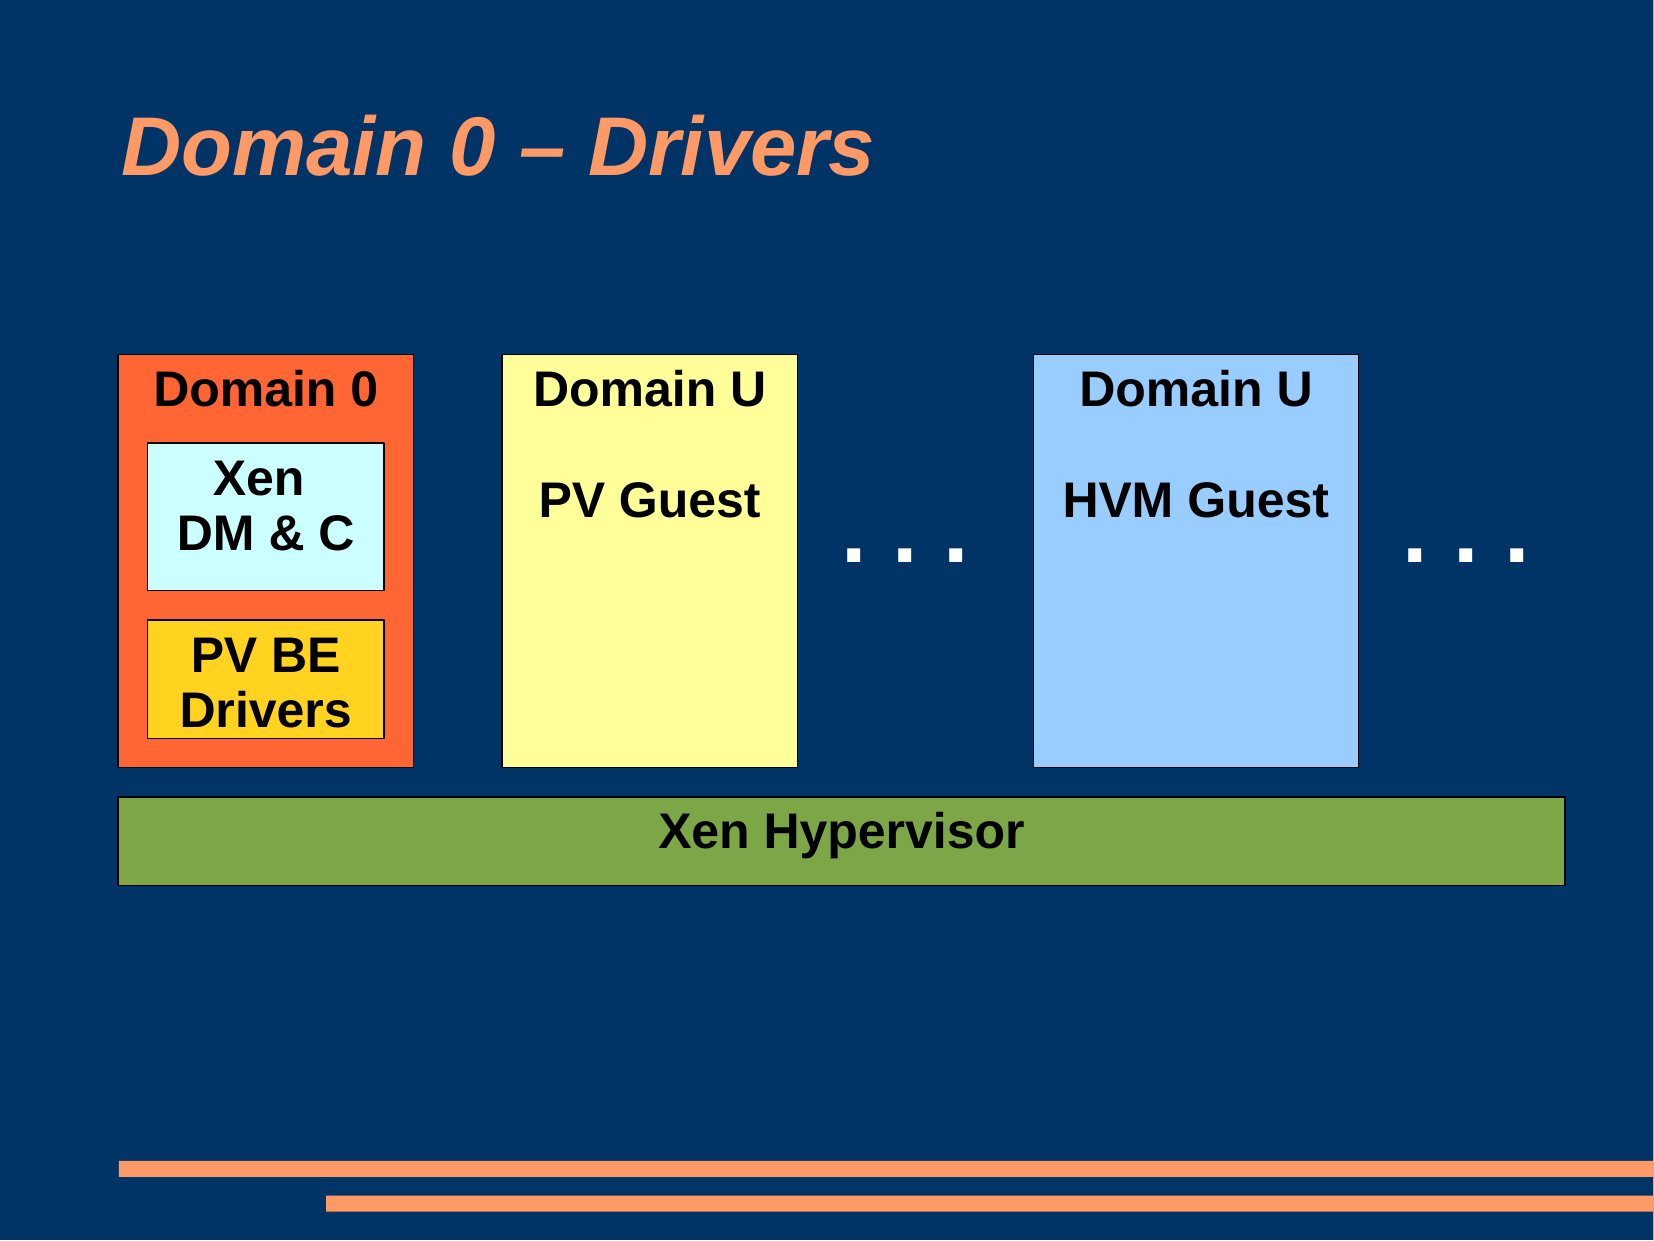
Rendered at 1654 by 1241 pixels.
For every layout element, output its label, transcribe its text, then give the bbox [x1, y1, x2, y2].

text_box Xen Hypervisor [118, 797, 1566, 886]
text_box . . . [826, 473, 1004, 591]
text_box Domain U HVM Guest [1033, 354, 1359, 768]
text_box Xen DM & C [147, 442, 384, 591]
title Domain 0 – Drivers [121, 46, 1534, 254]
text_box Domain U PV Guest [502, 354, 798, 768]
text_box PV BE Drivers [147, 620, 384, 739]
text_box Domain 0 [118, 354, 414, 768]
text_box . . . [1387, 473, 1565, 591]
